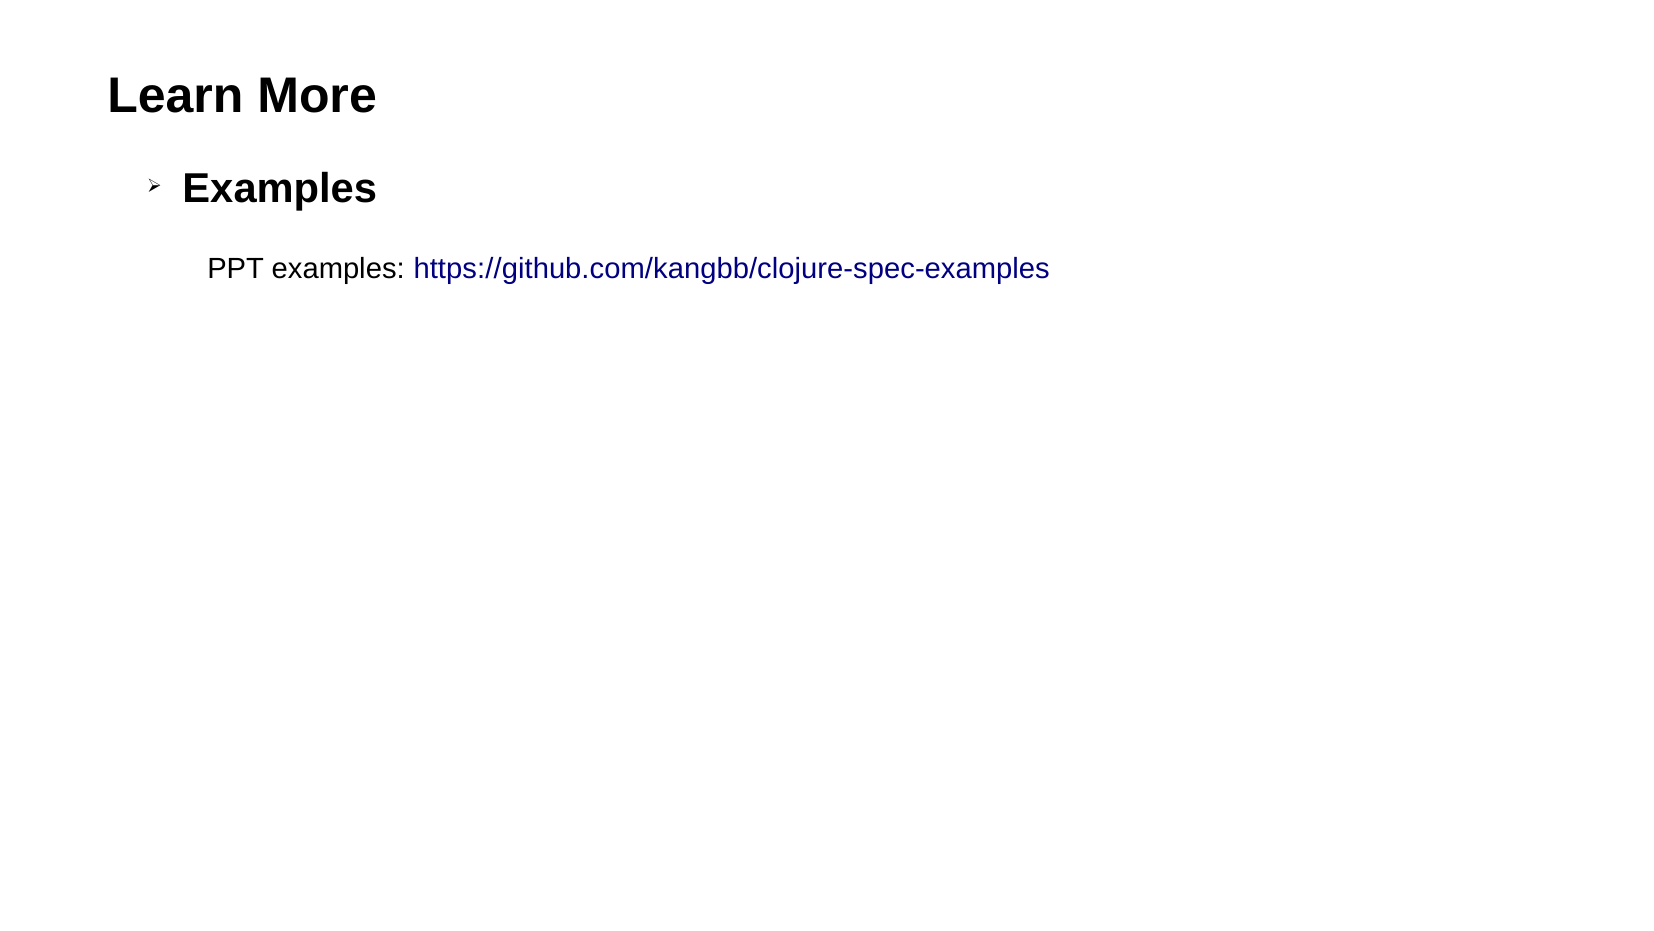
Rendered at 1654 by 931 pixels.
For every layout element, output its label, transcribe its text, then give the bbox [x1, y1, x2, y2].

text_box Examples [132, 157, 733, 220]
text_box PPT examples: https://github.com/kangbb/clojure-spec-examples [192, 245, 1186, 316]
text_box Learn More [92, 60, 858, 131]
